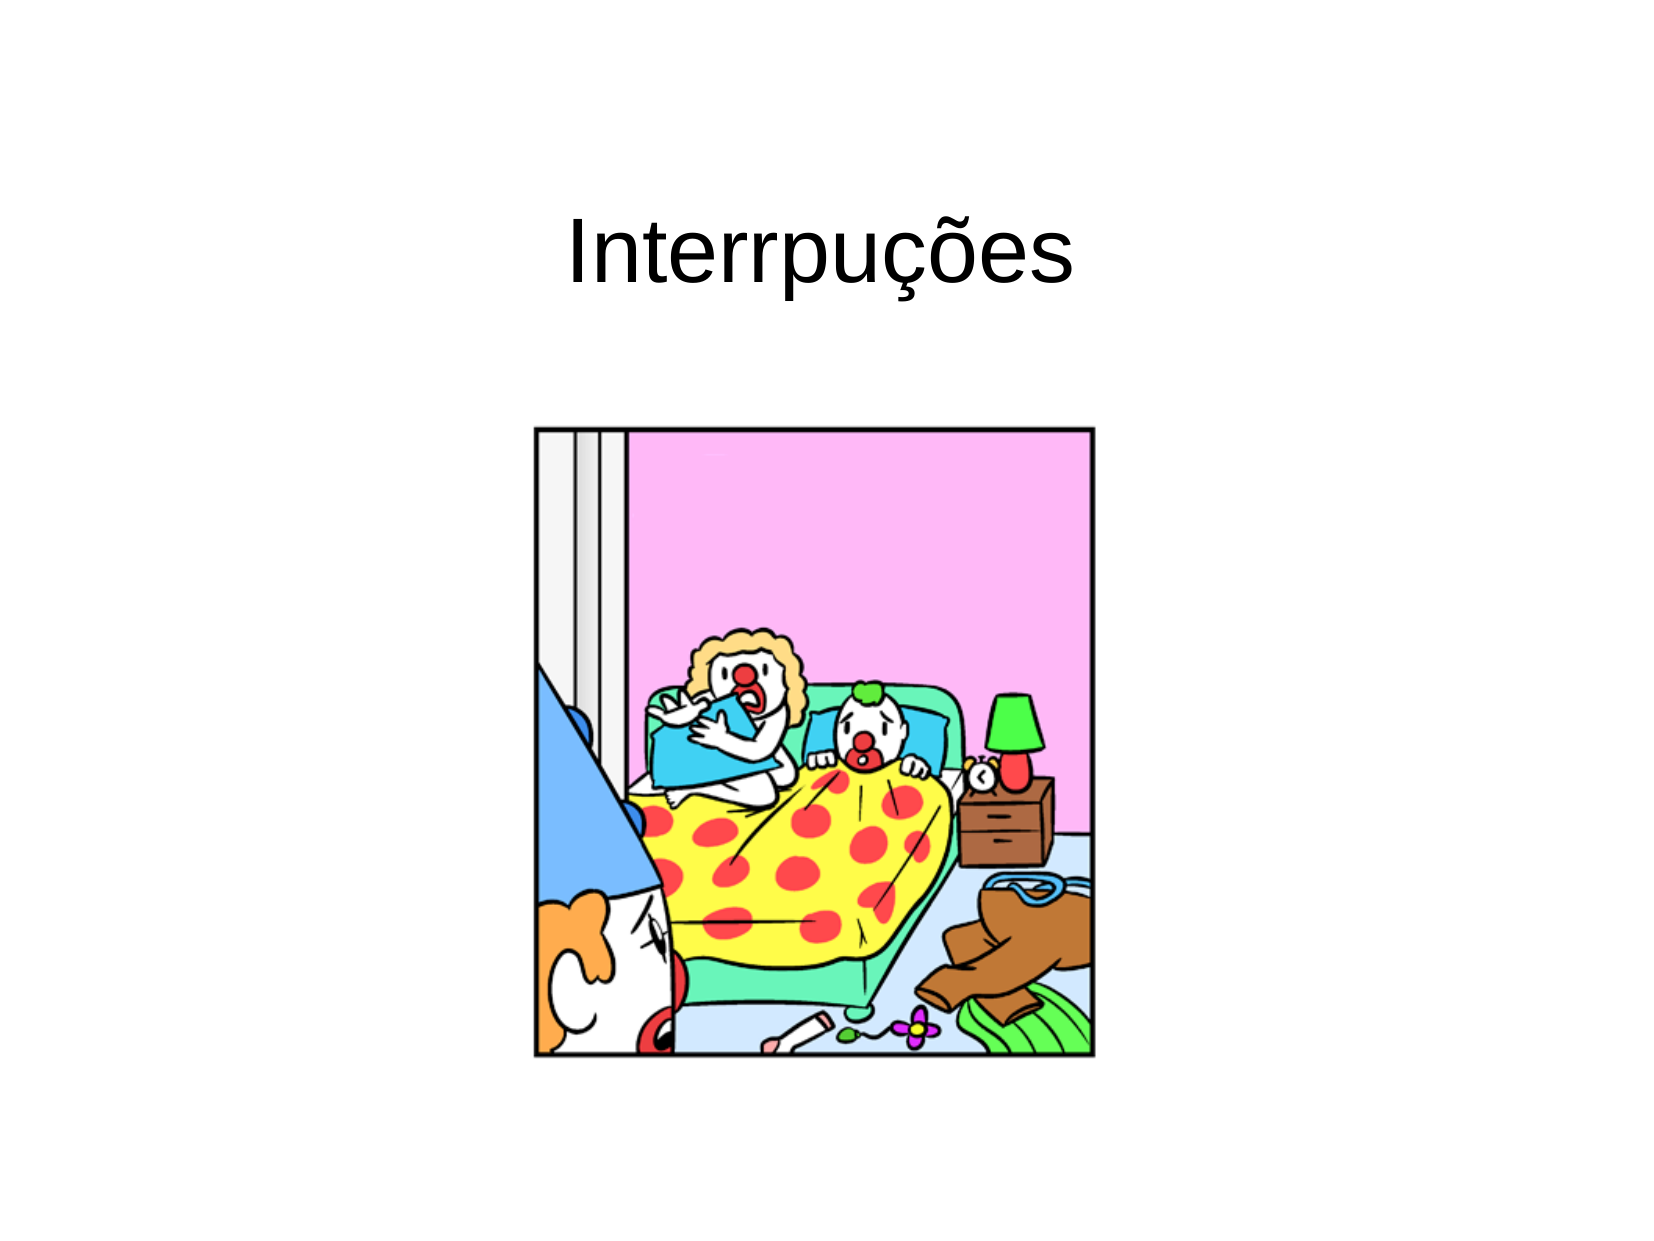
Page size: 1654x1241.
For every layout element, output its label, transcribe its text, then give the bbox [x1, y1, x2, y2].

picture [531, 423, 1102, 1063]
title Interrpuções [76, 147, 1565, 355]
